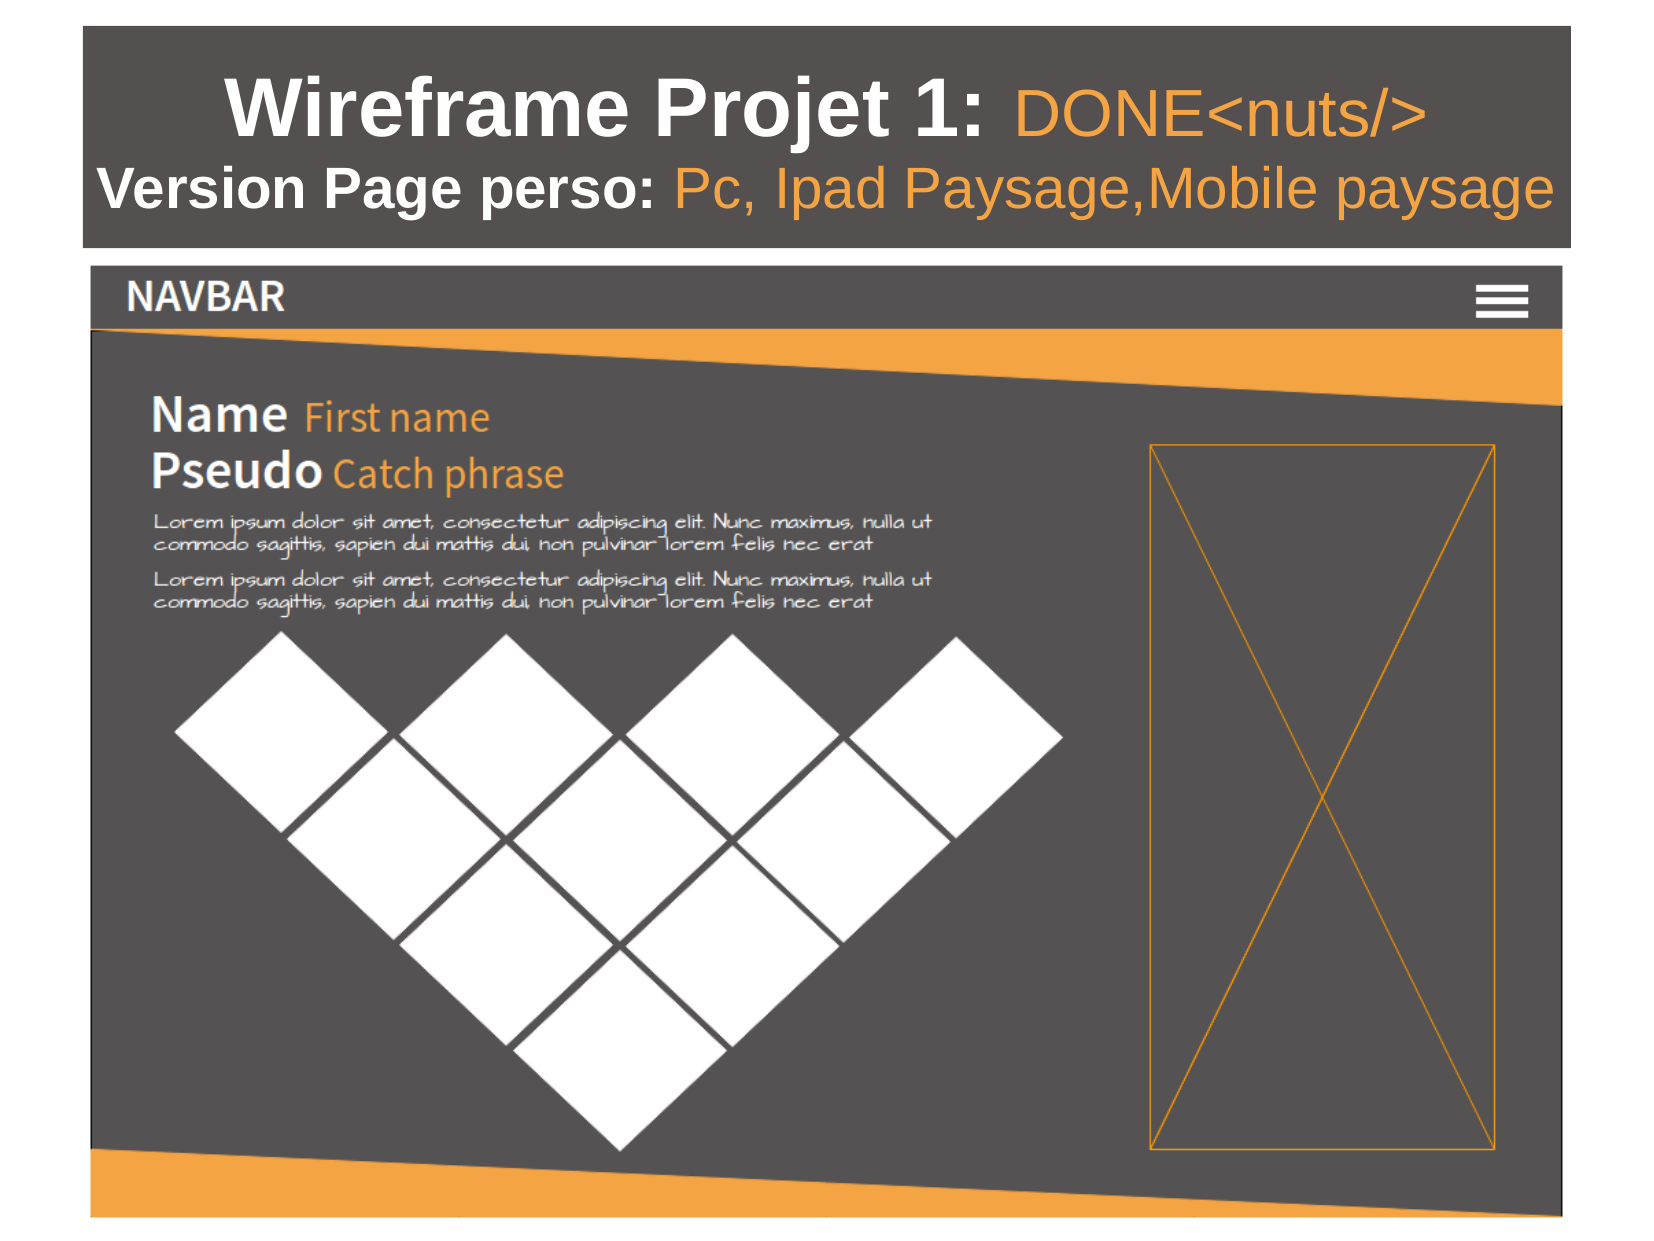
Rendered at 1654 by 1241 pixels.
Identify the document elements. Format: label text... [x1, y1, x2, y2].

picture [77, 248, 1575, 1241]
title Wireframe Projet 1: DONE<nuts/> Version Page perso: Pc, Ipad Paysage,Mobile paysage [82, 25, 1571, 249]
